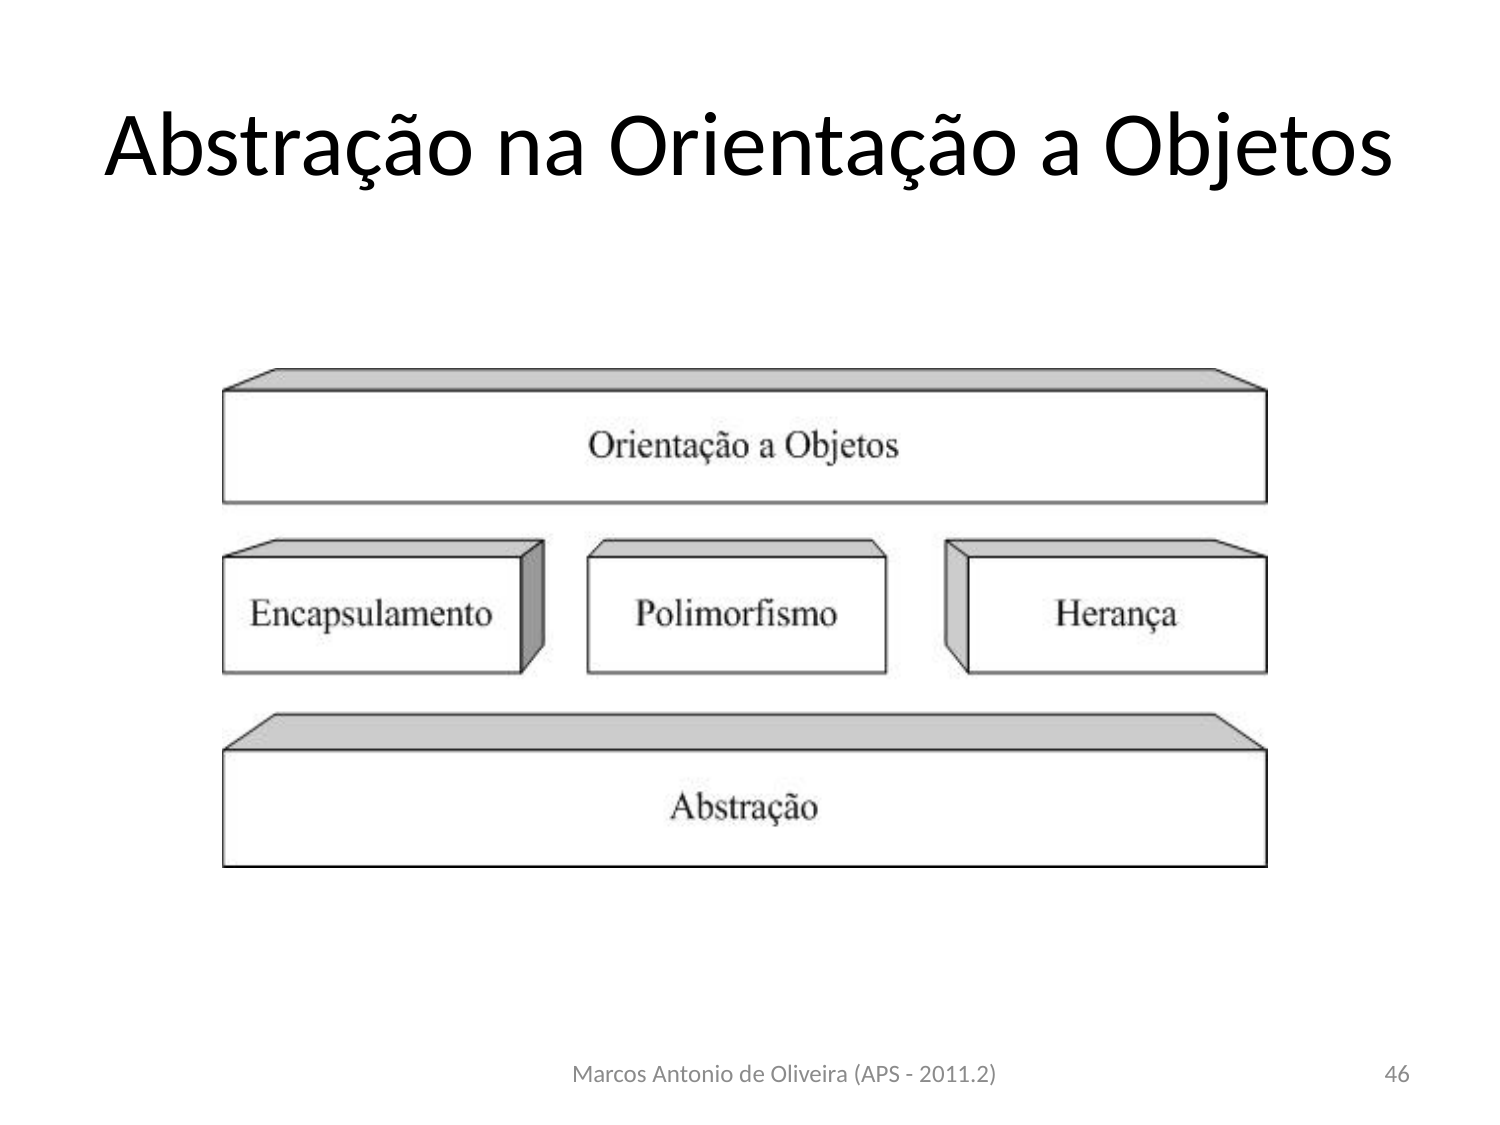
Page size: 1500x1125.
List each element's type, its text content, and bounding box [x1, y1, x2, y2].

title Abstração na Orientação a Objetos [75, 45, 1425, 233]
footer Marcos Antonio de Oliveira (APS - 2011.2) [512, 1042, 1058, 1103]
picture [222, 368, 1268, 868]
slide_number <número> [1074, 1042, 1425, 1103]
